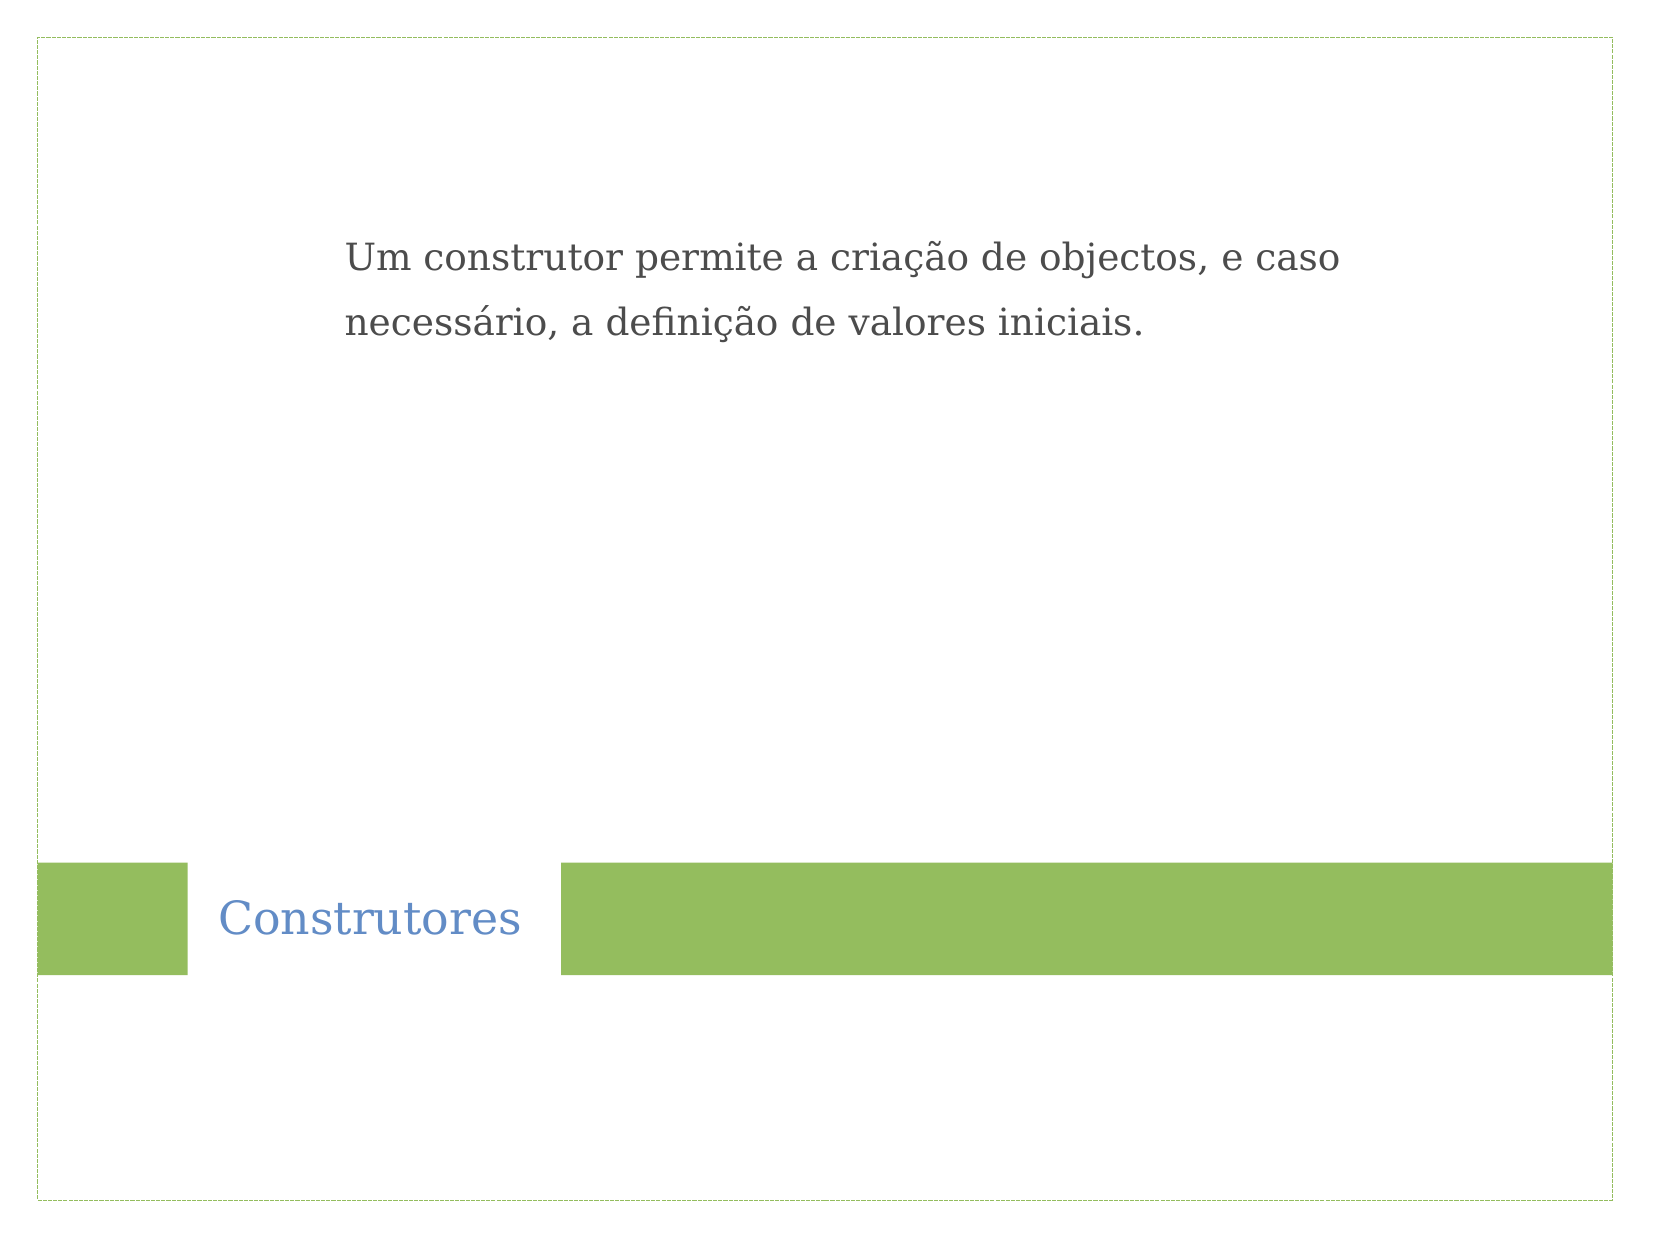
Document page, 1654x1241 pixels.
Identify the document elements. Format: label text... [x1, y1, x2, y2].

text_box [561, 862, 1613, 976]
text_box [37, 862, 188, 976]
text_box Construtores [203, 884, 538, 953]
text_box Um construtor permite a criação de objectos, e caso necessário, a definição de valores iniciais. [329, 206, 1418, 732]
